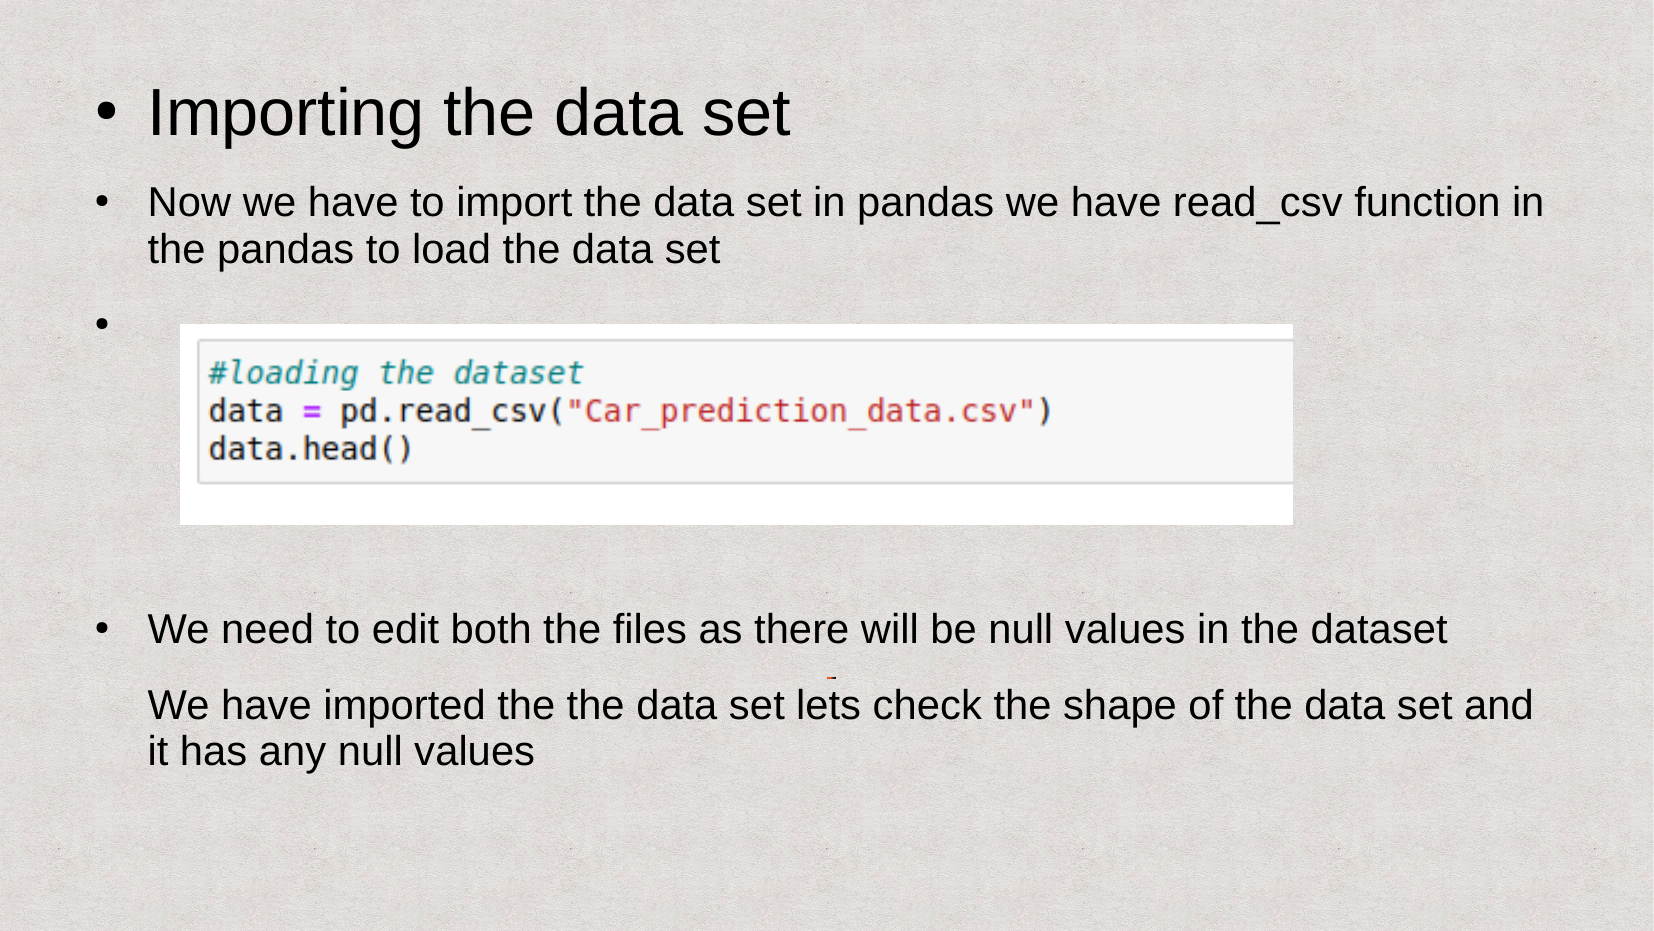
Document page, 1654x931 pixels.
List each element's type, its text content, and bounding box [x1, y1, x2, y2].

picture [0, 0, 1654, 931]
list Importing the data set Now we have to import the data set in pandas we have read_csv function in the pandas to load the data set We need to edit both the files as there will be null values in the dataset We have imported the the data set lets check the shape of the data set and it has any null values [76, 75, 1565, 811]
